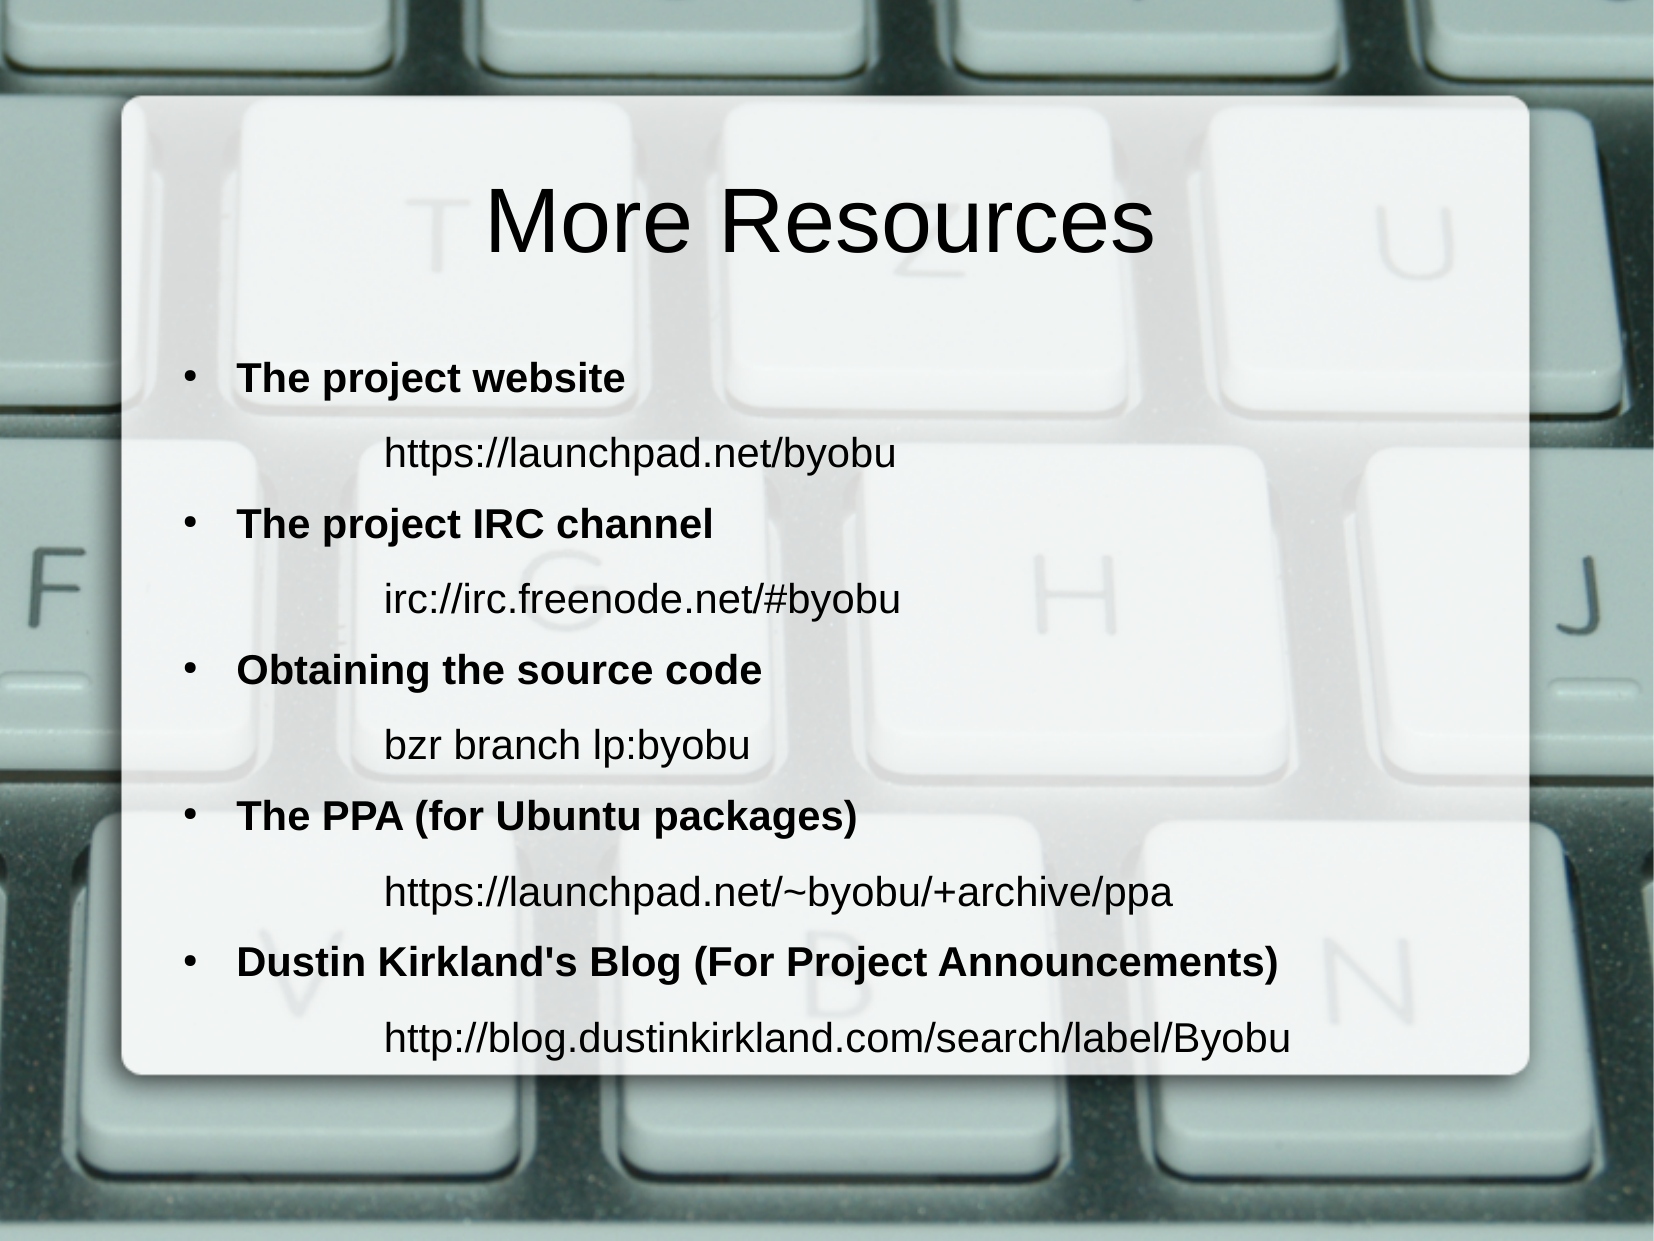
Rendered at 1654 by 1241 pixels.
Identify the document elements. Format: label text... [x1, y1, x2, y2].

list The project website https://launchpad.net/byobu The project IRC channel irc://irc.freenode.net/#byobu Obtaining the source code bzr branch lp:byobu The PPA (for Ubuntu packages) https://launchpad.net/~byobu/+archive/ppa Dustin Kirkland's Blog (For Project Announcements) http://blog.dustinkirkland.com/search/label/Byobu [147, 354, 1506, 1159]
picture [0, 0, 1654, 1241]
title More Resources [135, 125, 1506, 318]
